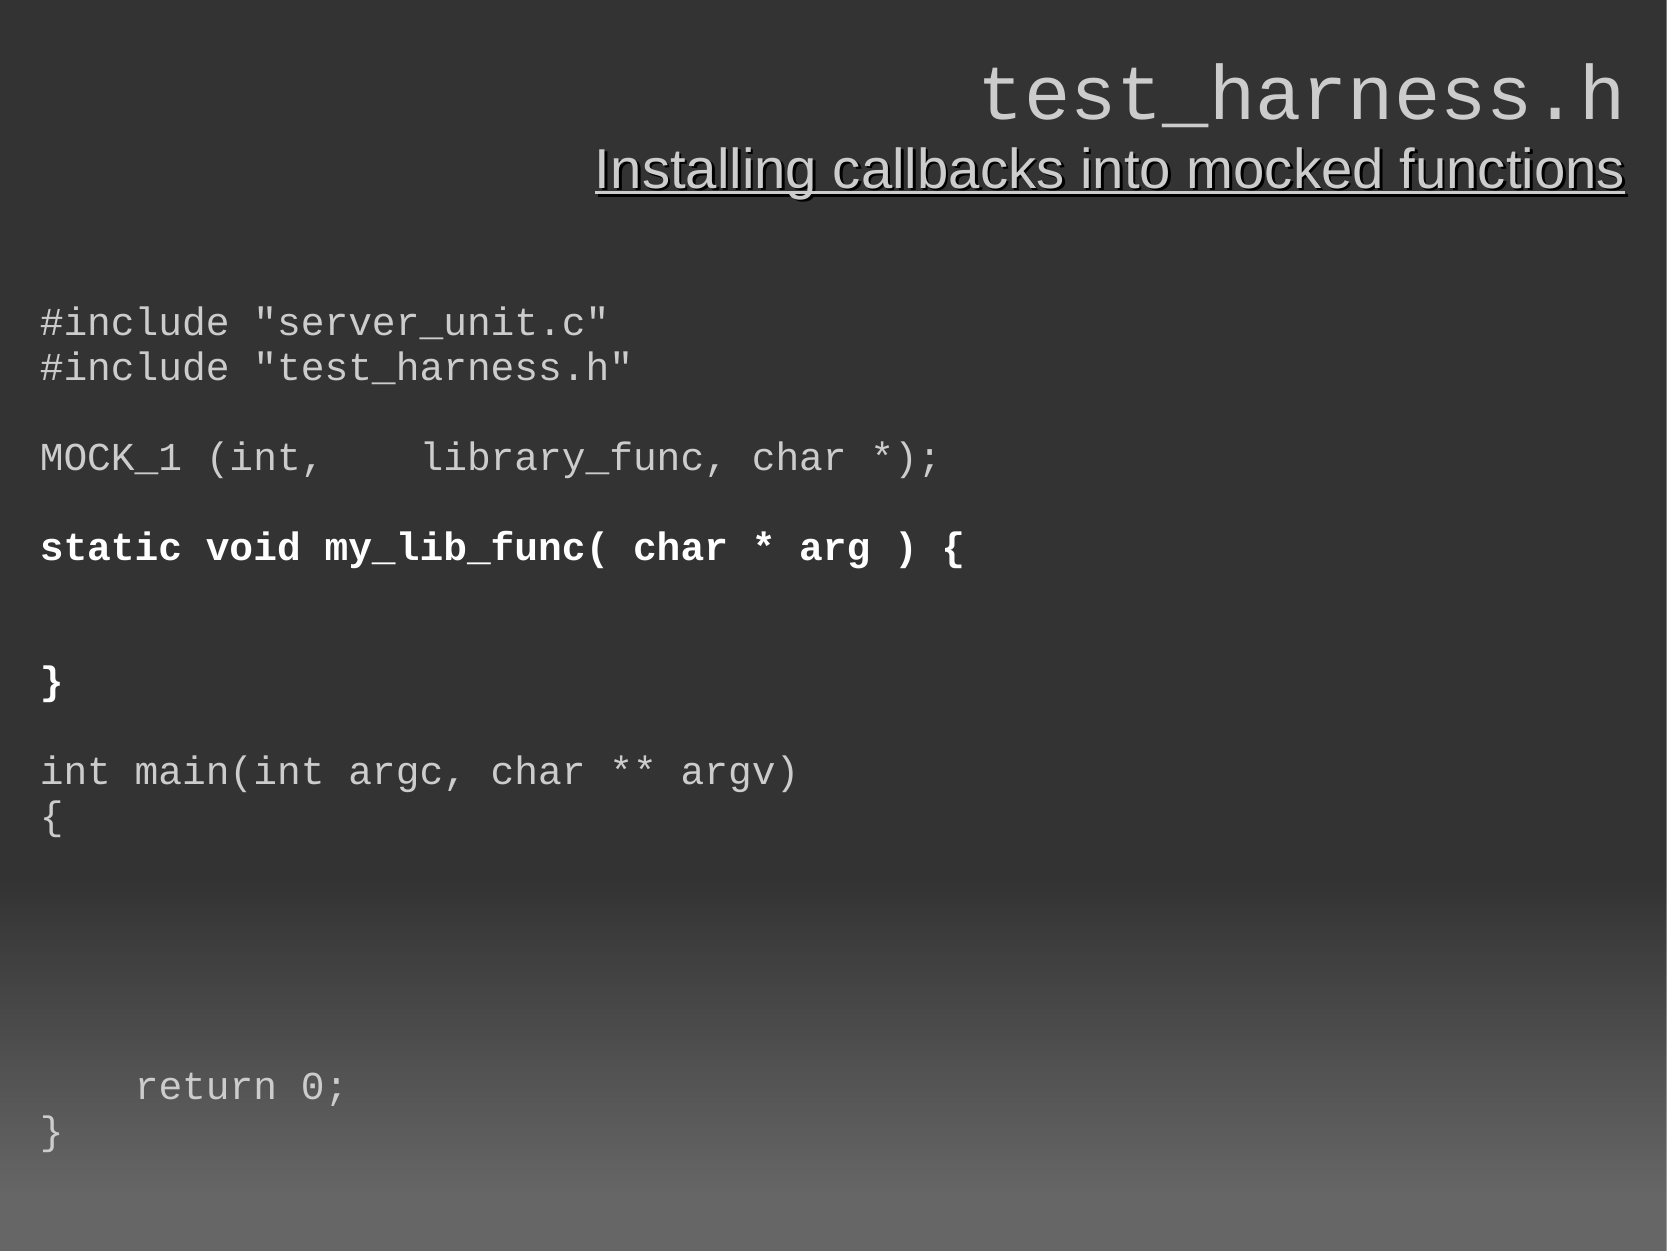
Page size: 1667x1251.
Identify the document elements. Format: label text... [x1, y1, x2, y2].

picture [0, 0, 1667, 1251]
title test_harness.h Installing callbacks into mocked functions [39, 49, 1626, 233]
list #include "server_unit.c" #include "test_harness.h" MOCK_1 (int, library_func, char *); static void my_lib_func( char * arg ) { } int main(int argc, char ** argv) { return 0; } [39, 299, 1626, 1199]
